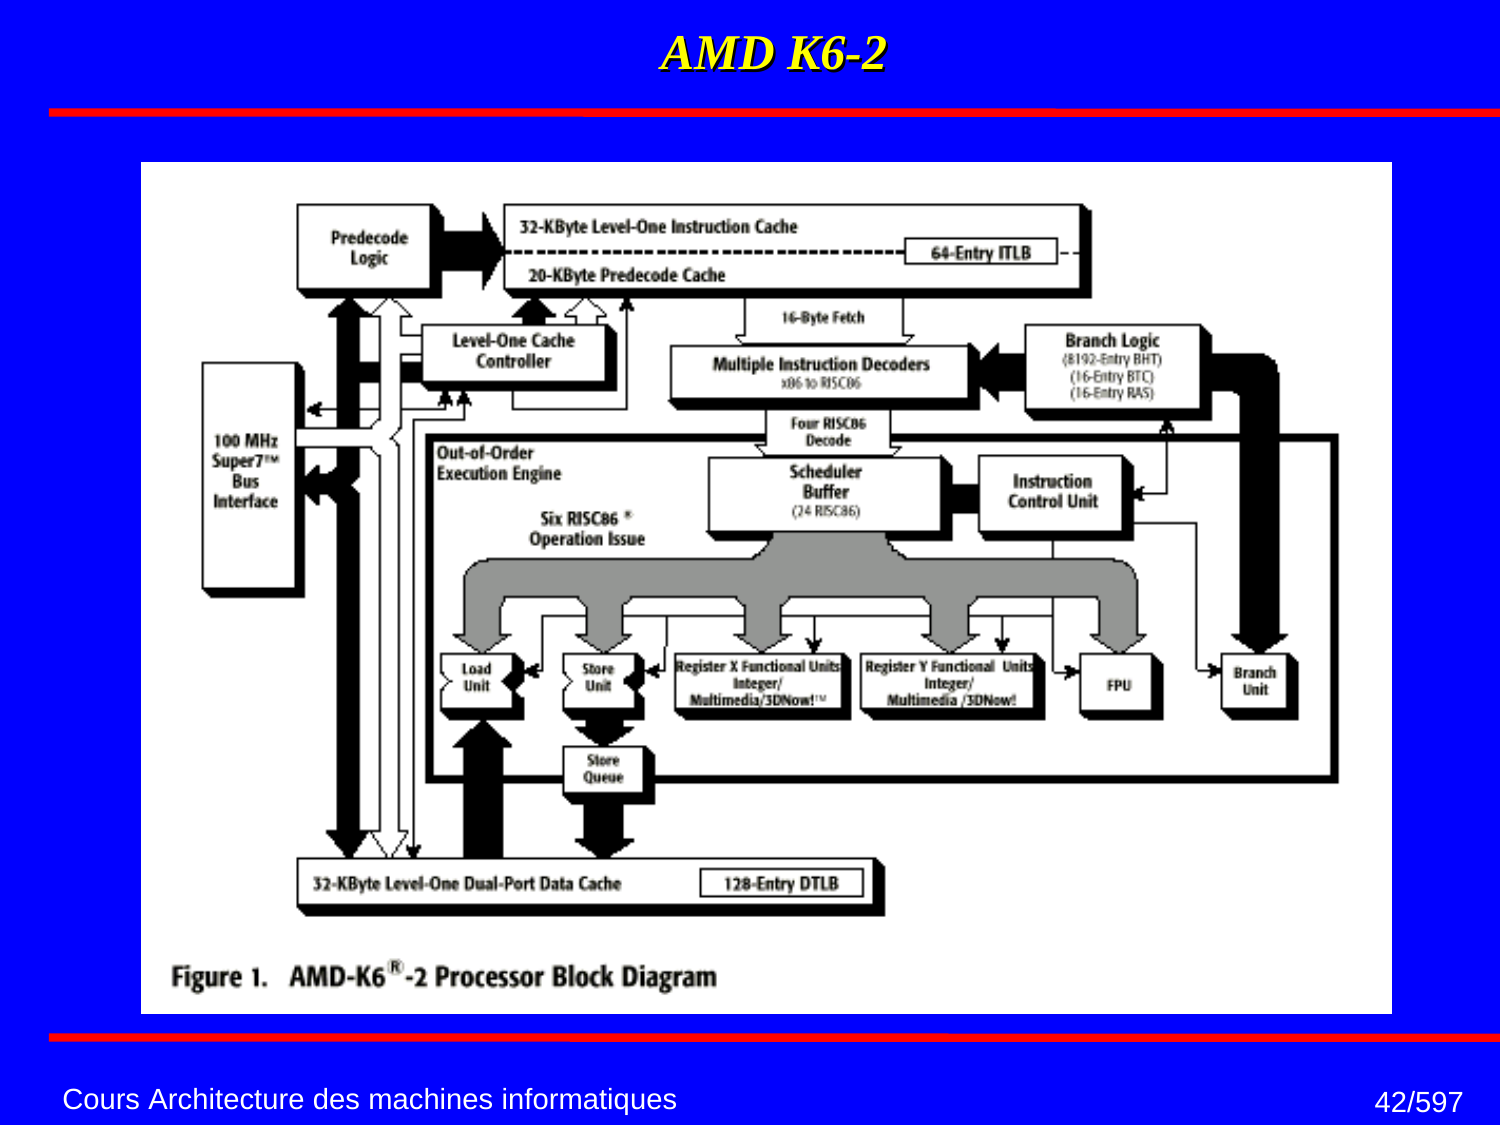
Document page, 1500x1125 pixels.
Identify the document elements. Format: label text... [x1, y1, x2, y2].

title AMD K6-2 [141, 15, 1406, 88]
picture [141, 162, 1392, 1015]
